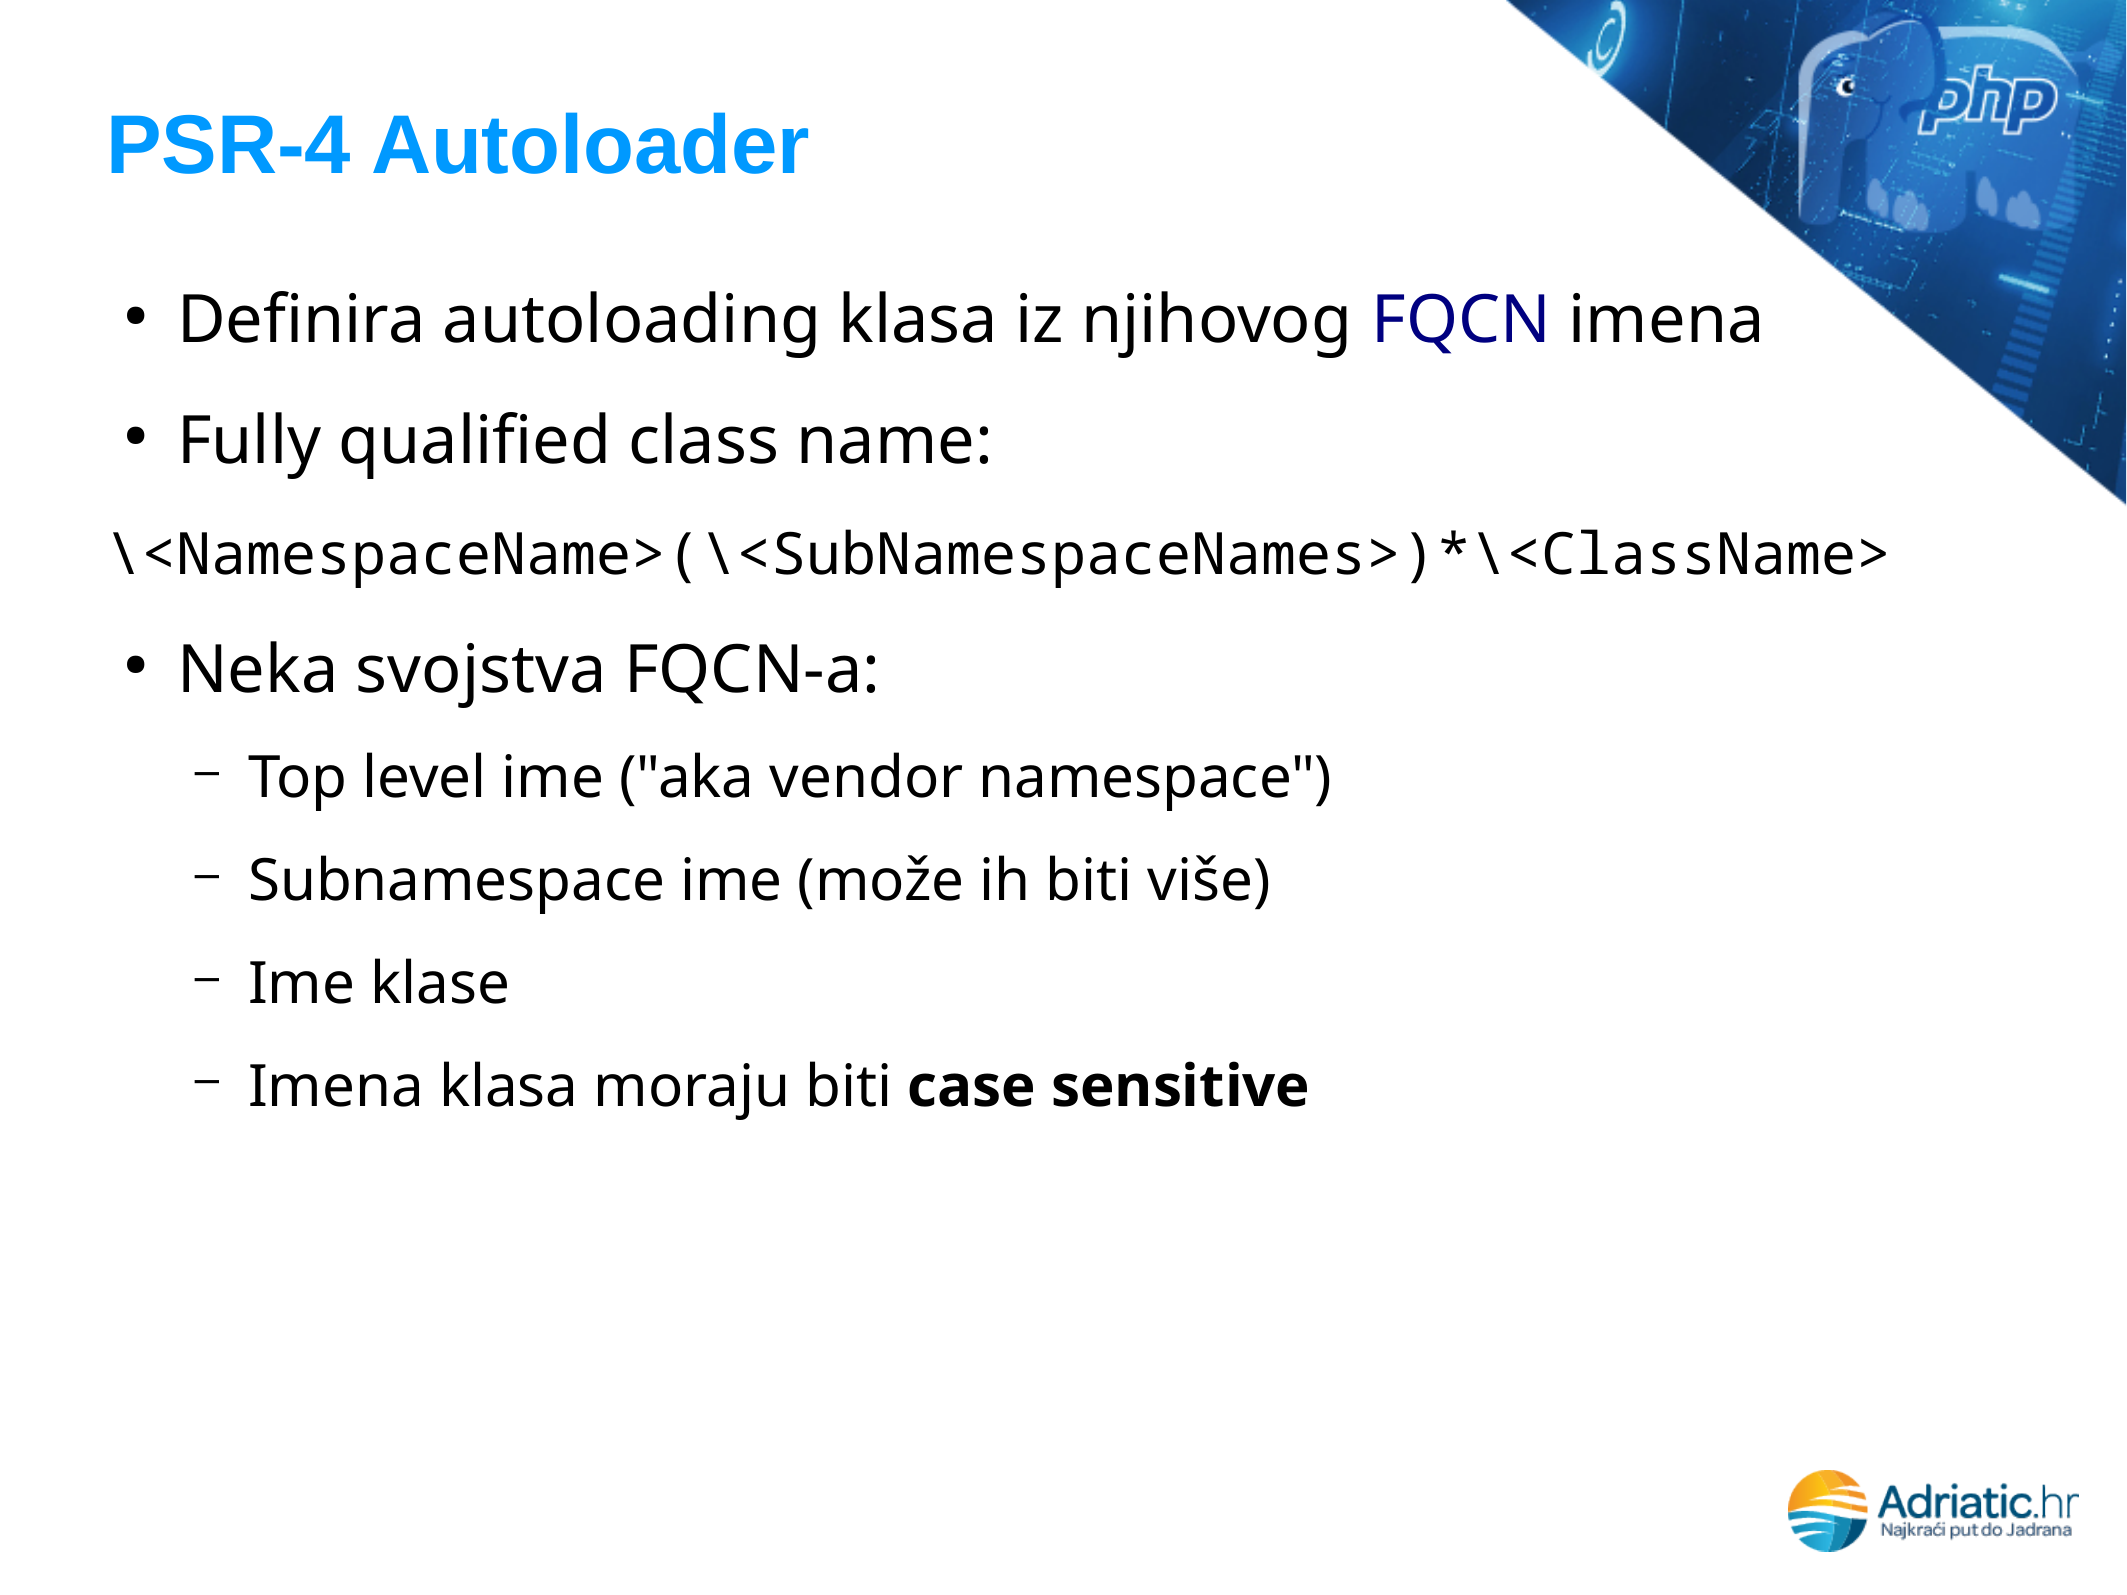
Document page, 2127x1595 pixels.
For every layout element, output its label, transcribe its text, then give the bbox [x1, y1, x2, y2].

picture [1788, 1470, 2079, 1552]
title PSR-4 Autoloader [106, 70, 1630, 219]
list Definira autoloading klasa iz njihovog FQCN imena Fully qualified class name: \<NamespaceName>(\<SubNamespaceNames>)*\<ClassName> Neka svojstva FQCN-a: Top level ime ("aka vendor namespace") Subnamespace ime (može ih biti više) Ime klase Imena klasa moraju biti case sensitive [106, 271, 2020, 1453]
picture [1505, 0, 2127, 625]
